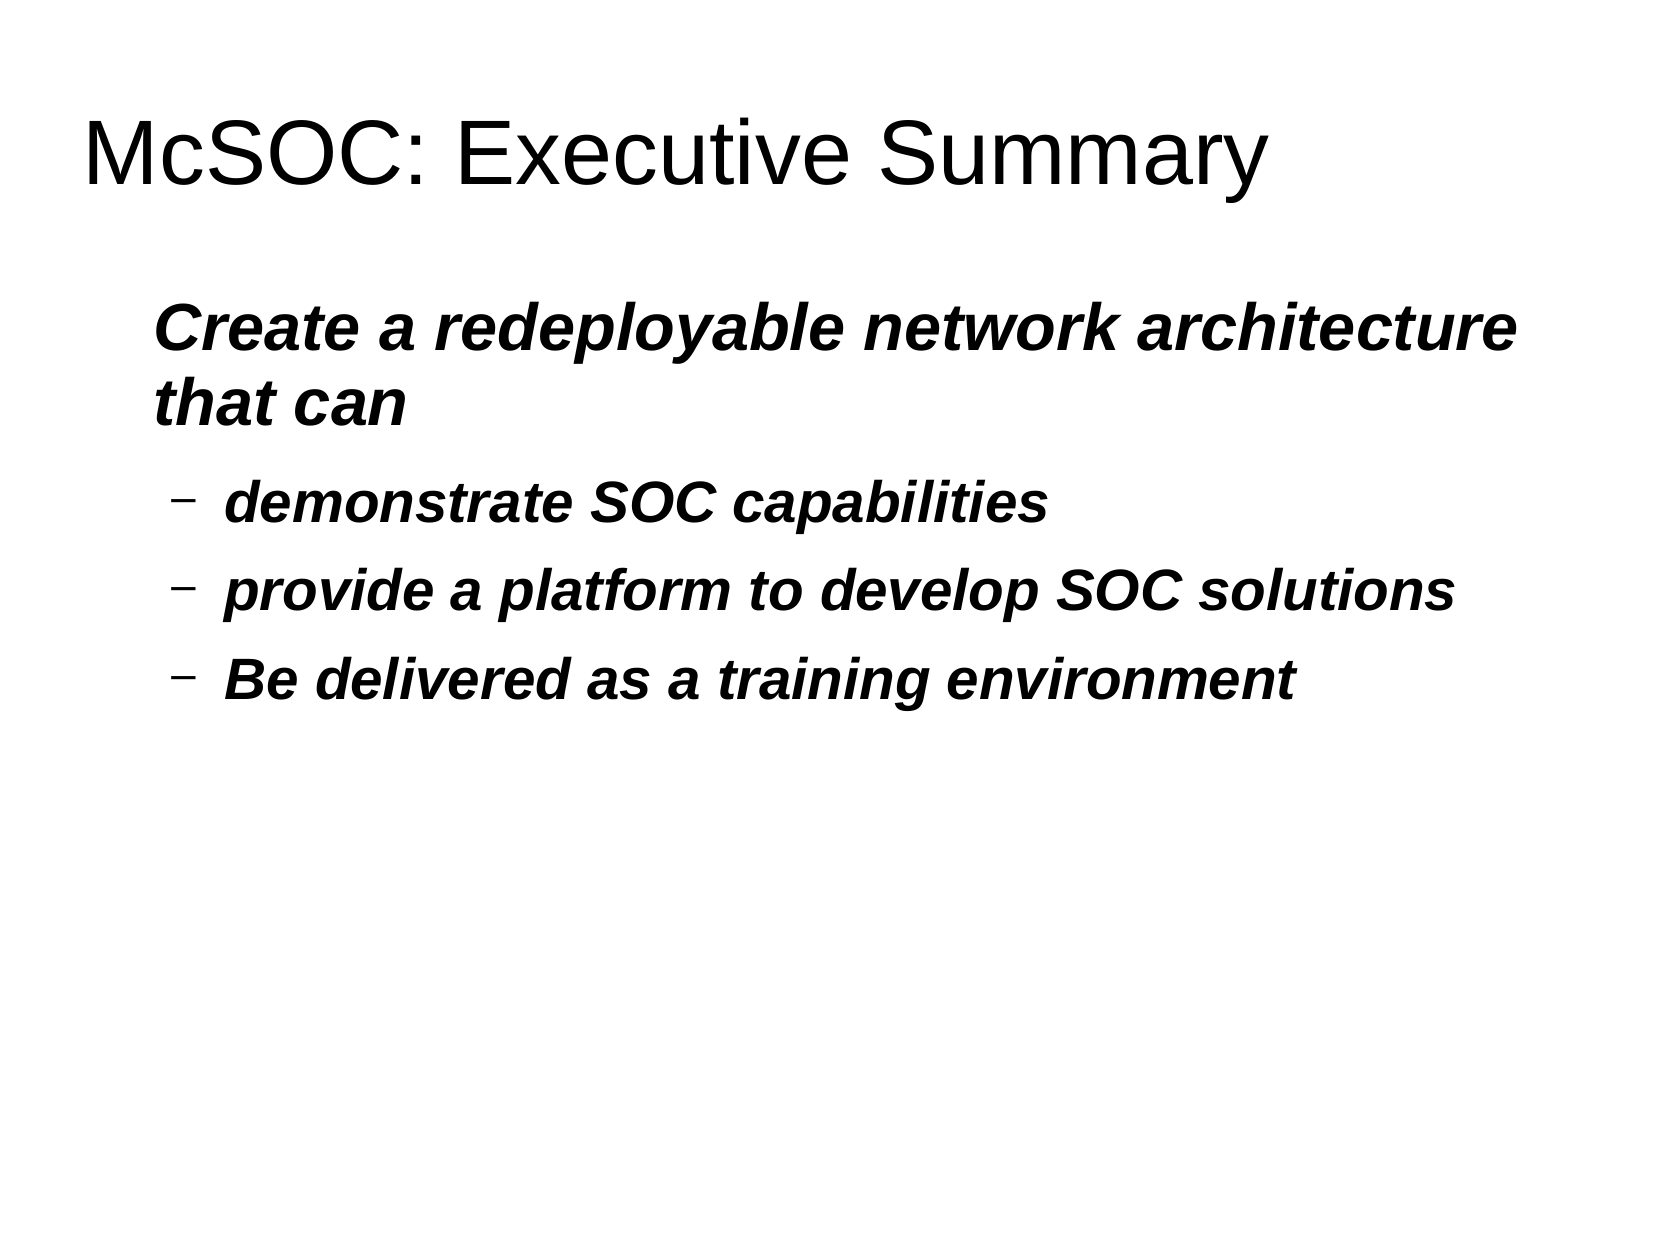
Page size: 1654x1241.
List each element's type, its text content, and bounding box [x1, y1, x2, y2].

list Create a redeployable network architecture that can demonstrate SOC capabilities provide a platform to develop SOC solutions Be delivered as a training environment [82, 290, 1571, 1010]
title McSOC: Executive Summary [82, 49, 1571, 257]
